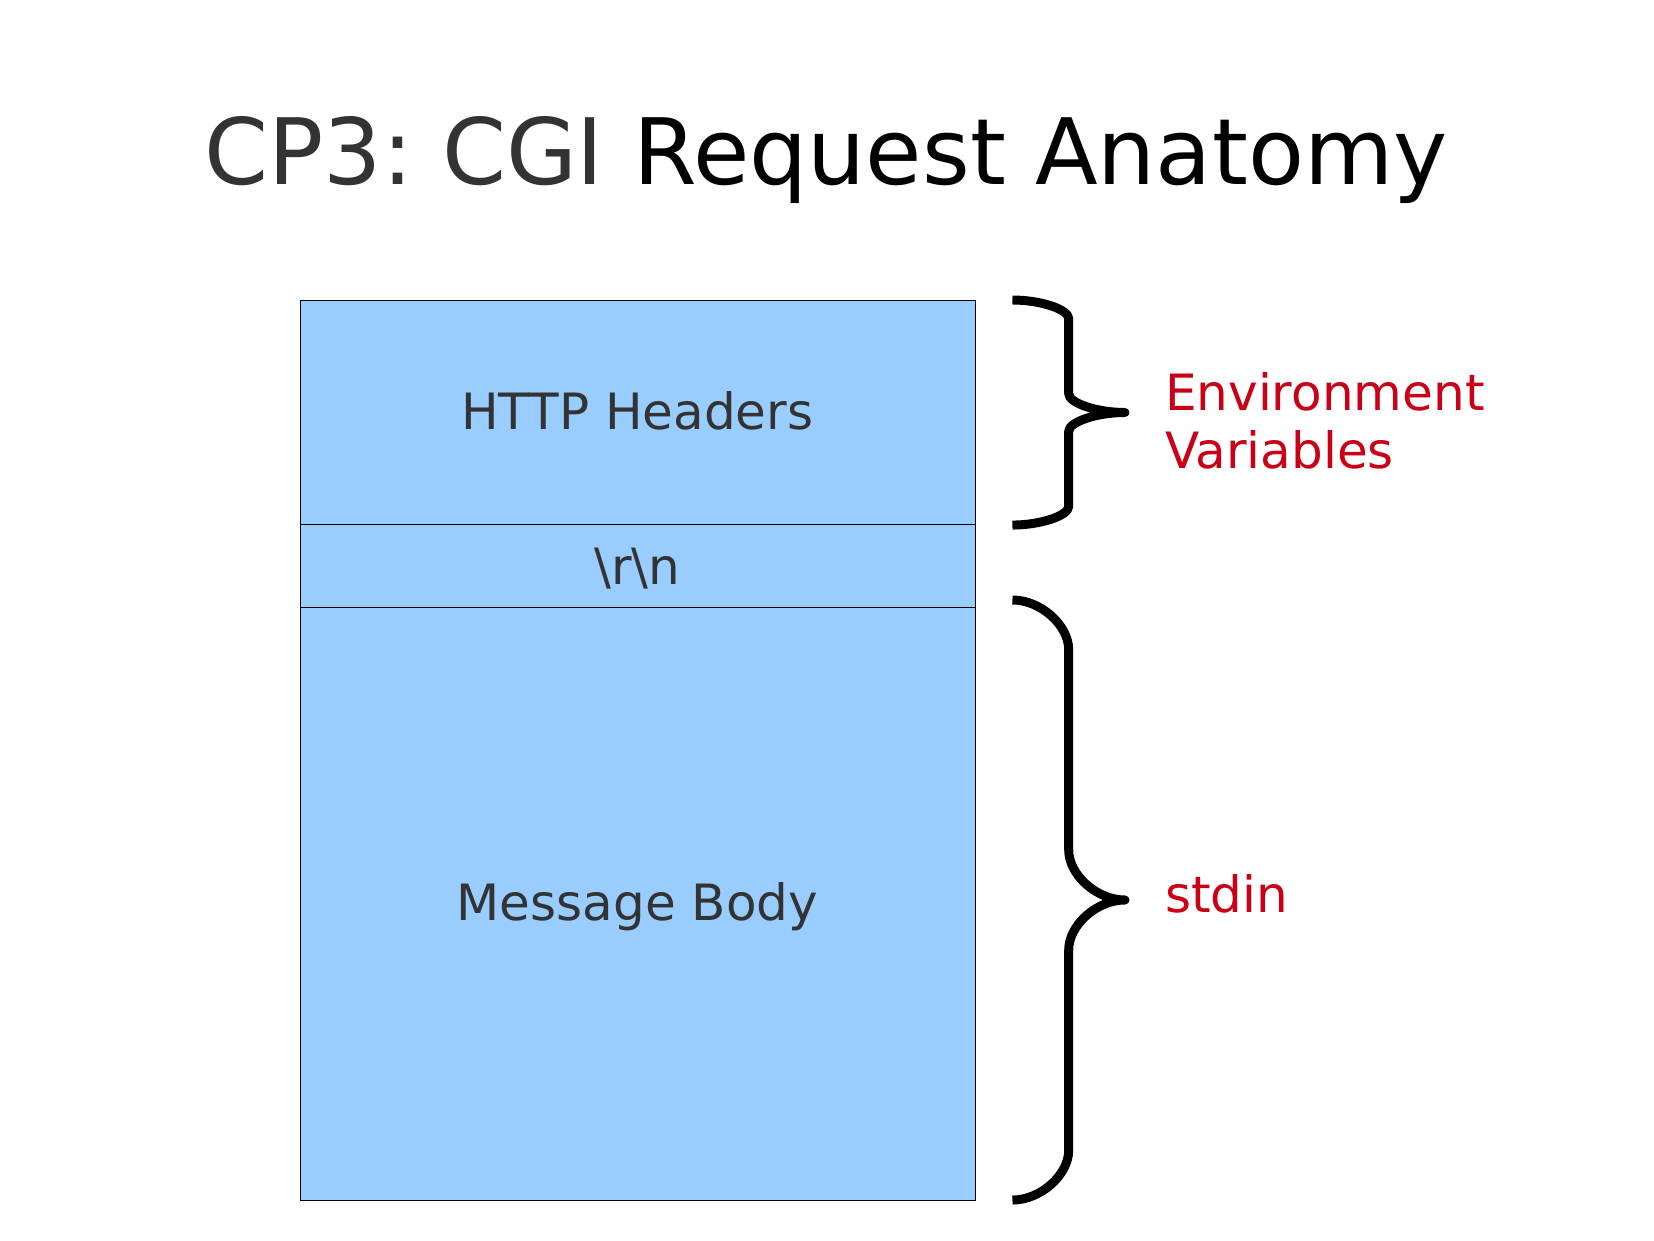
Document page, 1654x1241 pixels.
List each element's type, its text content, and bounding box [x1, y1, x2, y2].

text_box \r\n [300, 524, 976, 607]
title CP3: CGI Request Anatomy [82, 49, 1571, 257]
text_box stdin [1150, 858, 1304, 932]
text_box HTTP Headers [300, 300, 976, 524]
text_box Environment Variables [1150, 356, 1500, 488]
text_box Message Body [300, 607, 976, 1201]
